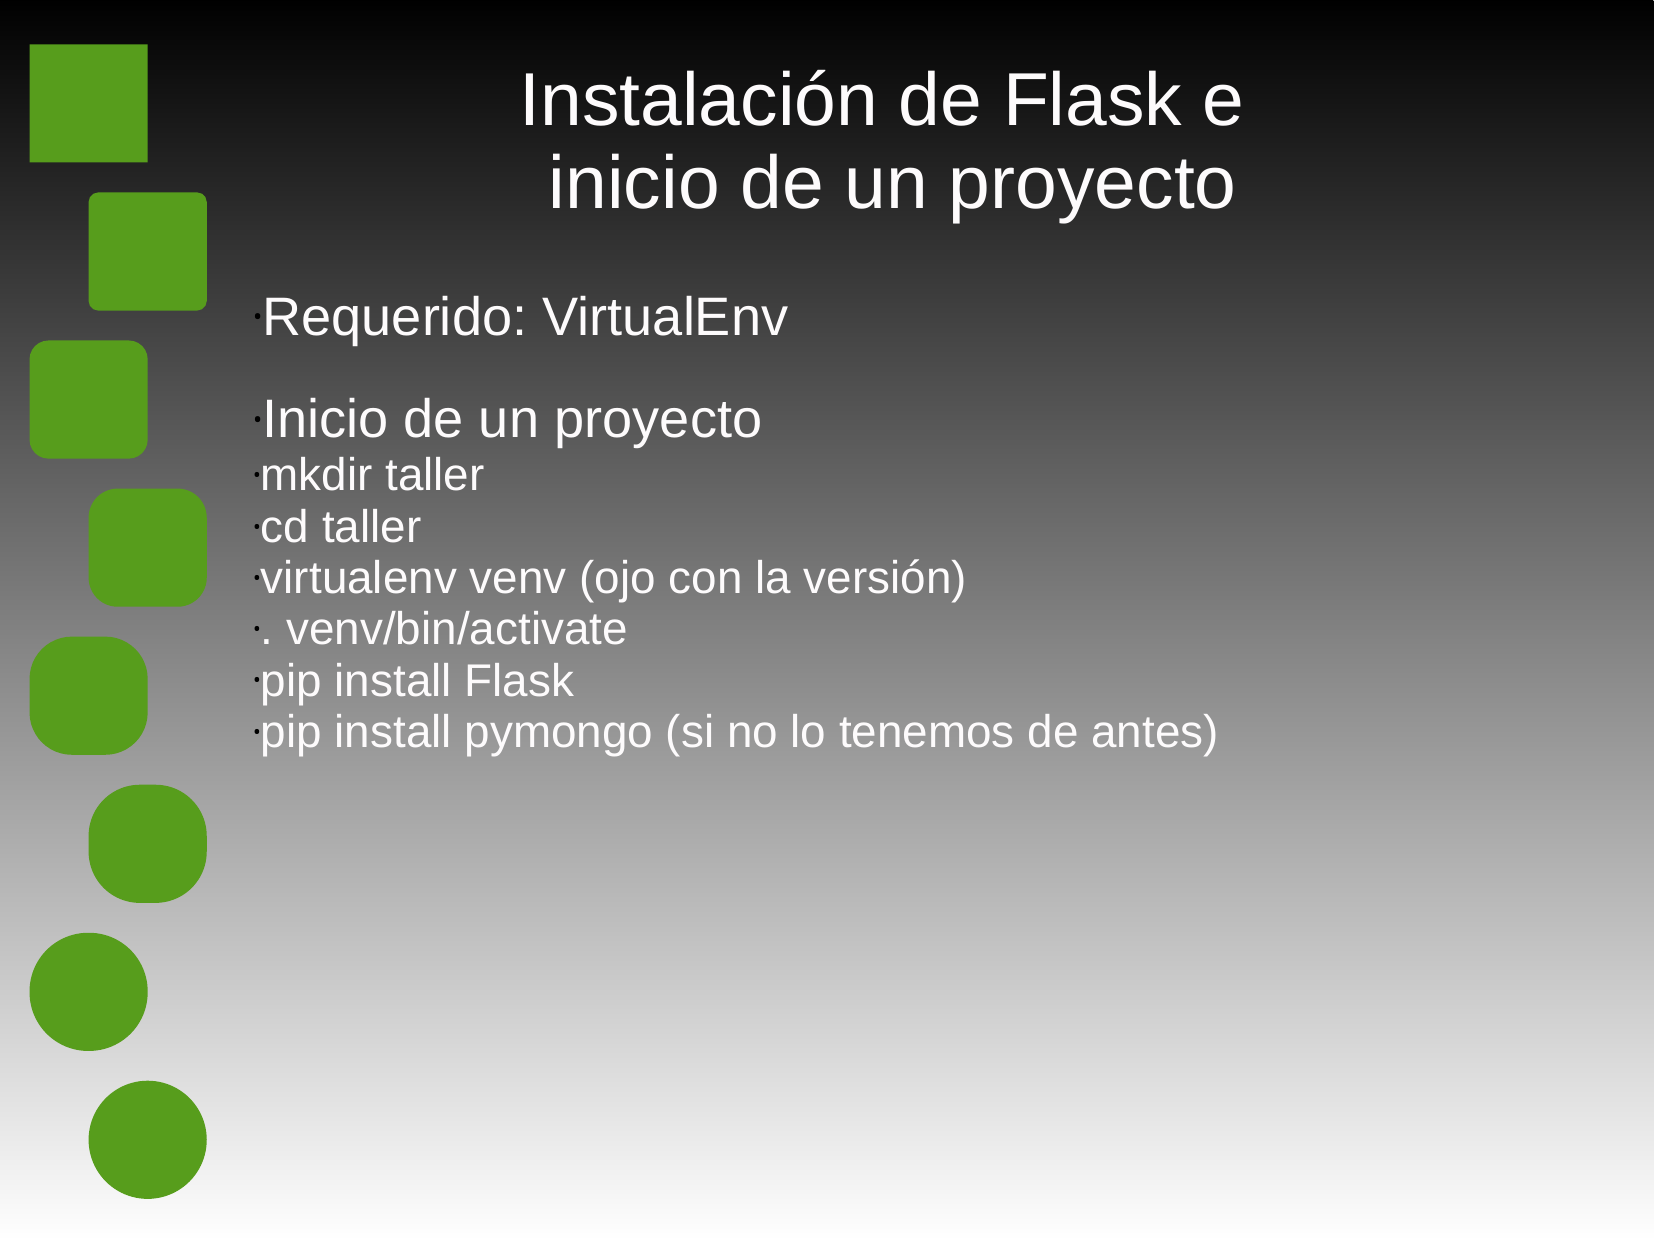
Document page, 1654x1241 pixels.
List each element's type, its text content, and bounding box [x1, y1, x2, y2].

title Instalación de Flask e inicio de un proyecto [214, 49, 1571, 236]
text_box Requerido: VirtualEnv Inicio de un proyecto mkdir taller cd taller virtualenv venv (ojo con la versión) . venv/bin/activate pip install Flask pip install pymongo (si no lo tenemos de antes) [238, 278, 1632, 1219]
